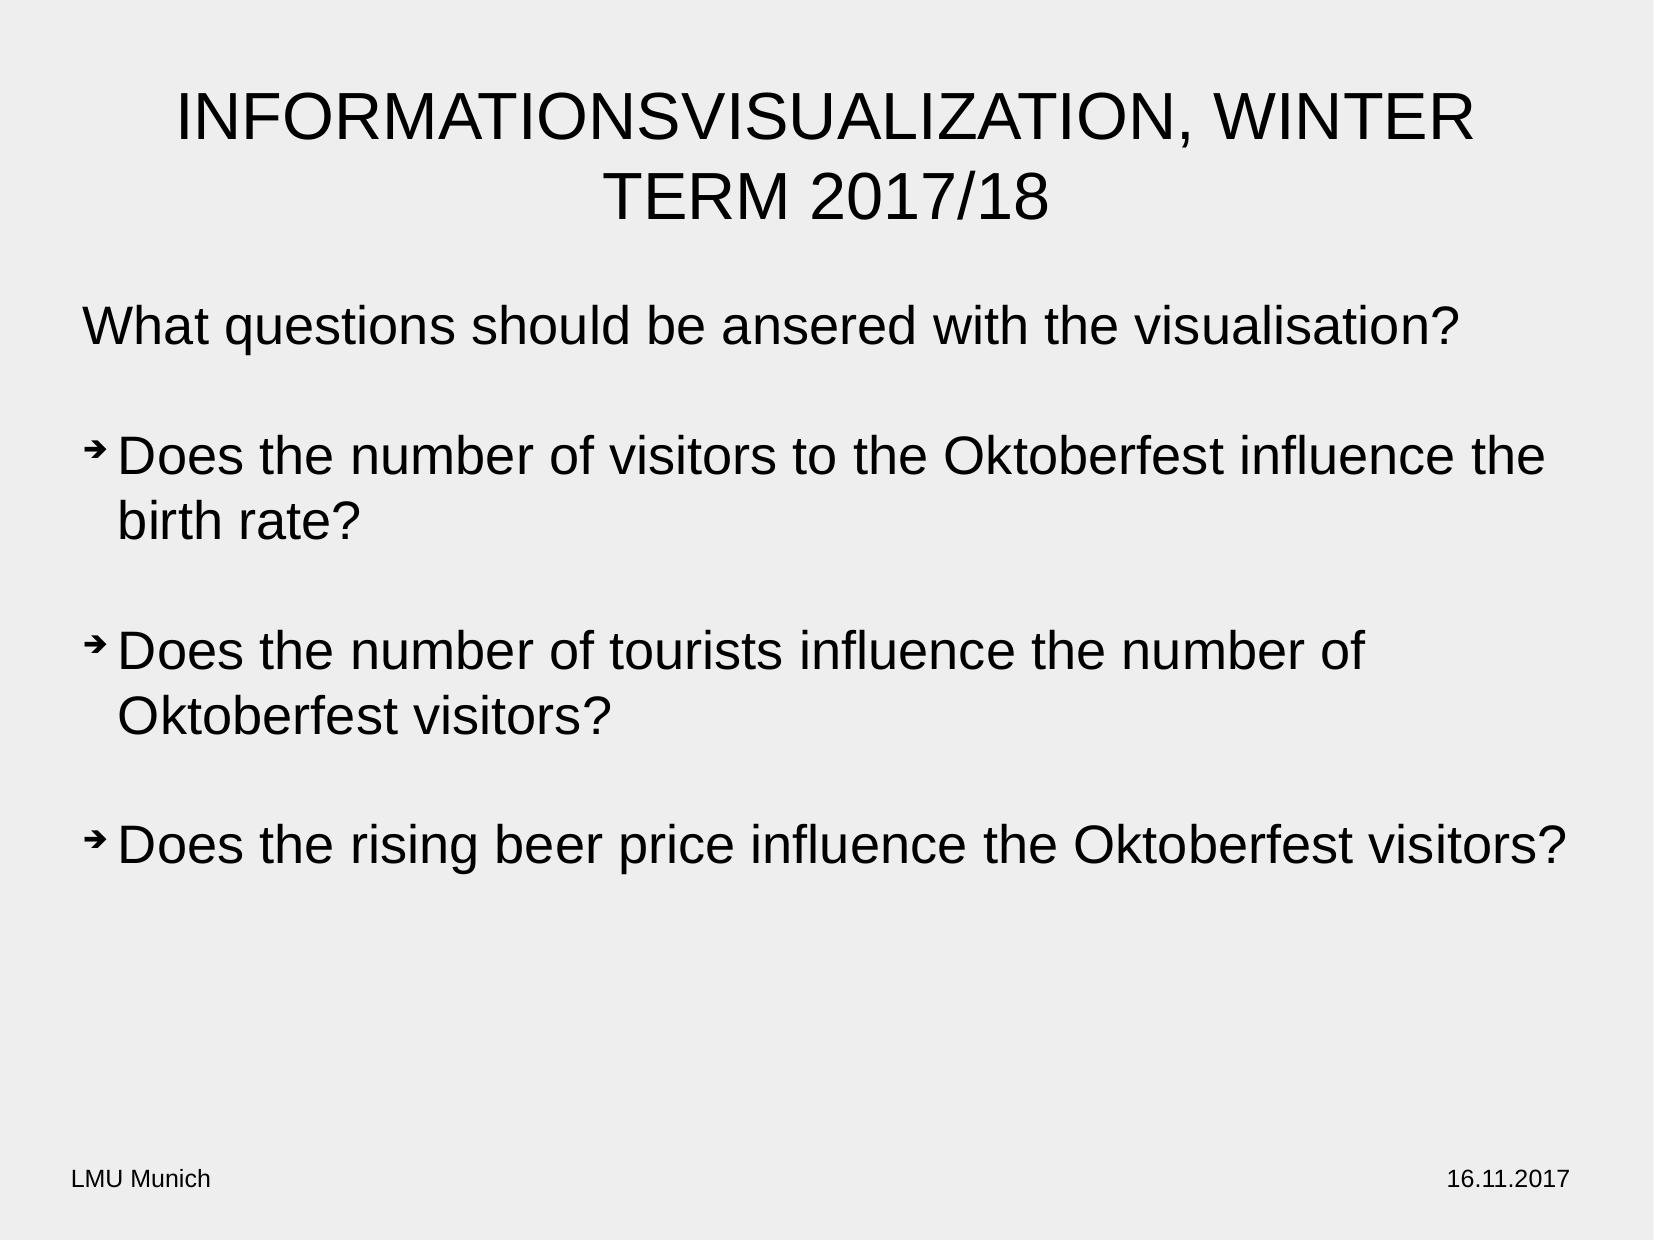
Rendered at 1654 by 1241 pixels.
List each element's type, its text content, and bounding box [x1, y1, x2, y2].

text_box INFORMATIONSVISUALIZATION, WINTER TERM 2017/18 [82, 49, 1571, 257]
text_box 16.11.2017 [1405, 1163, 1571, 1192]
text_box What questions should be ansered with the visualisation? Does the number of visitors to the Oktoberfest influence the birth rate? Does the number of tourists influence the number of Oktoberfest visitors? Does the rising beer price influence the Oktoberfest visitors? [82, 290, 1571, 1010]
text_box LMU Munich [70, 1163, 237, 1192]
